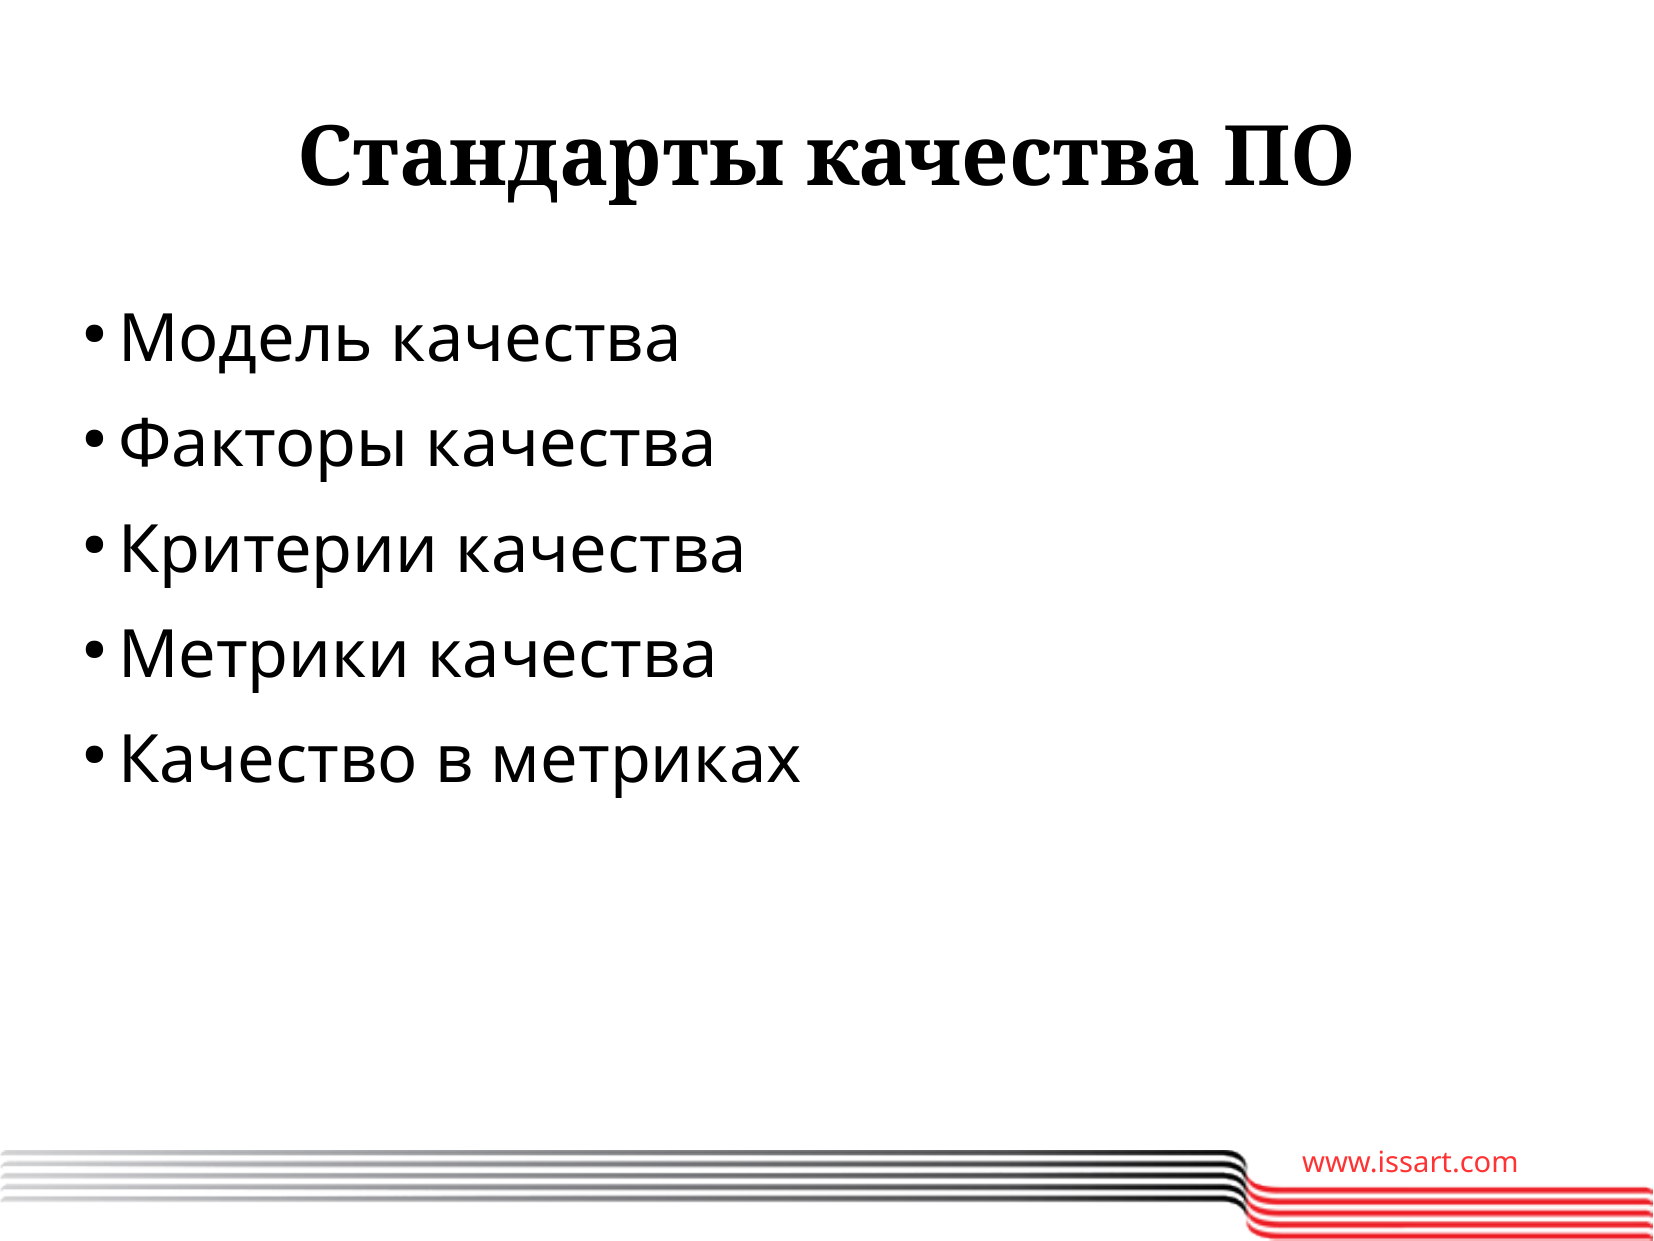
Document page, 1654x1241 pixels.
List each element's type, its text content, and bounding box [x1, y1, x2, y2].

picture [0, 1150, 1653, 1241]
list Модель качества Факторы качества Критерии качества Метрики качества Качество в метриках [82, 290, 1571, 1109]
title Стандарты качества ПО [82, 49, 1571, 257]
text_box www.issart.com [1287, 1133, 1619, 1184]
